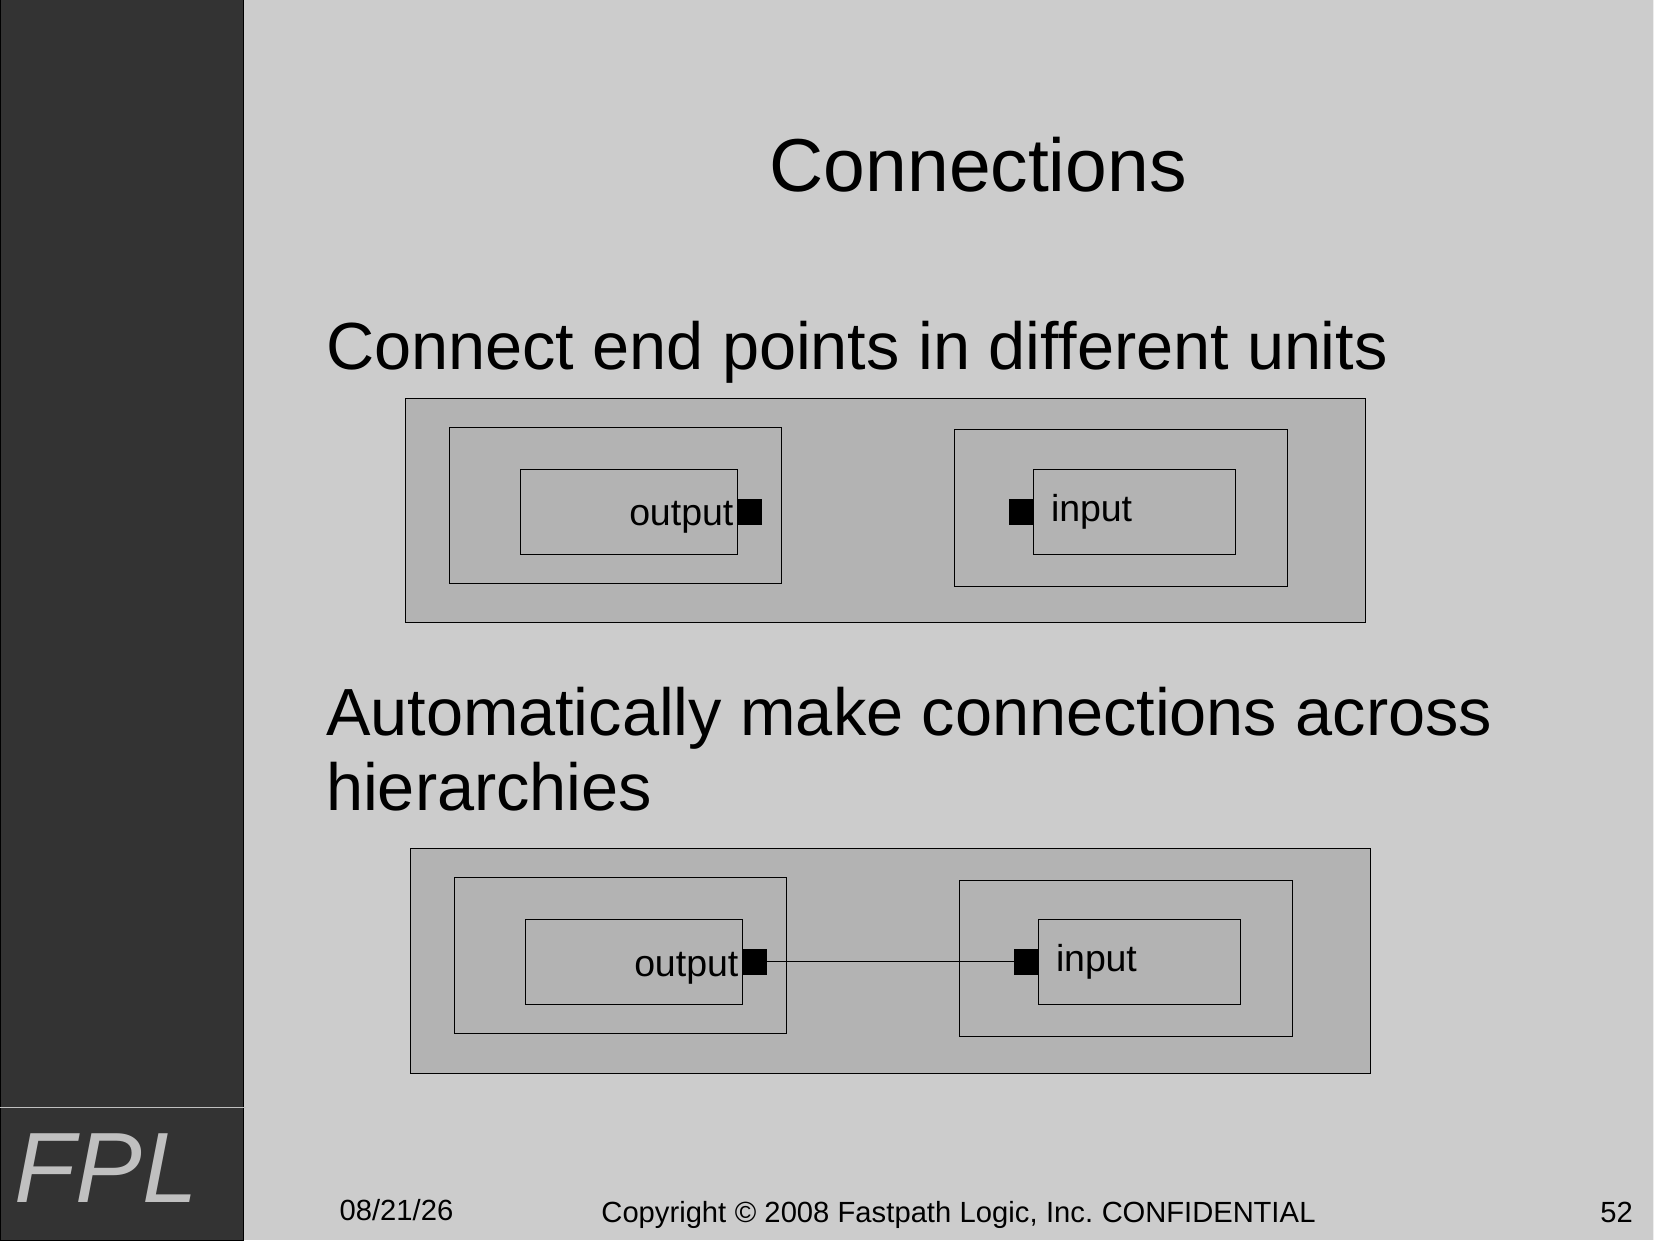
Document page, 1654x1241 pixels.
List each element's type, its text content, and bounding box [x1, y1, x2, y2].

text_box input [1041, 929, 1188, 987]
text_box [405, 398, 1366, 623]
text_box [410, 848, 1371, 1074]
text_box input [1036, 479, 1183, 537]
subtitle Connect end points in different units Automatically make connections across hierarchies [326, 126, 1639, 1241]
text_box output [614, 484, 762, 542]
title Connections [426, 57, 1529, 274]
text_box output [619, 934, 767, 992]
